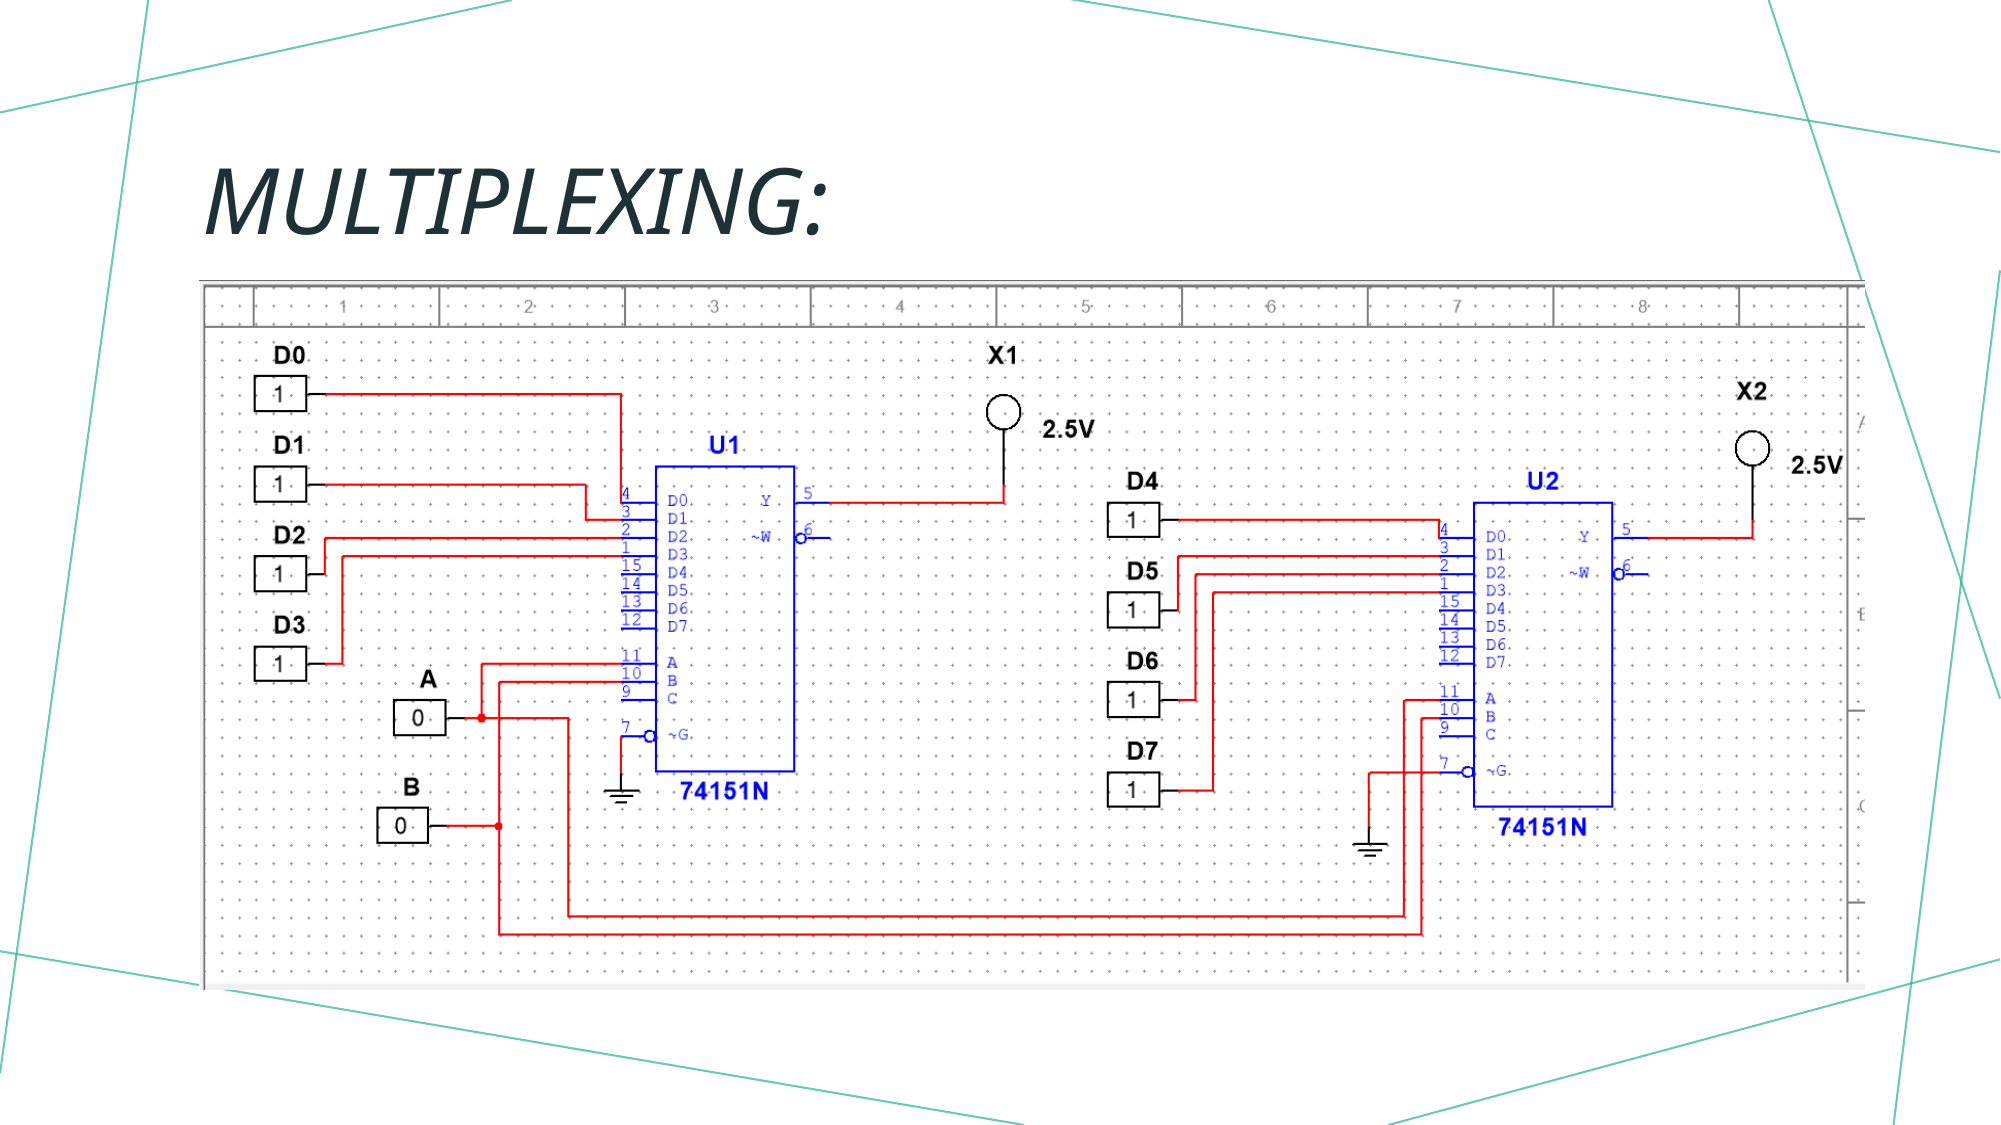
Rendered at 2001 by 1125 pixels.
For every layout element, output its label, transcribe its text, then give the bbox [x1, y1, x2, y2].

picture [199, 280, 1865, 990]
title Multiplexing: [187, 87, 1813, 315]
